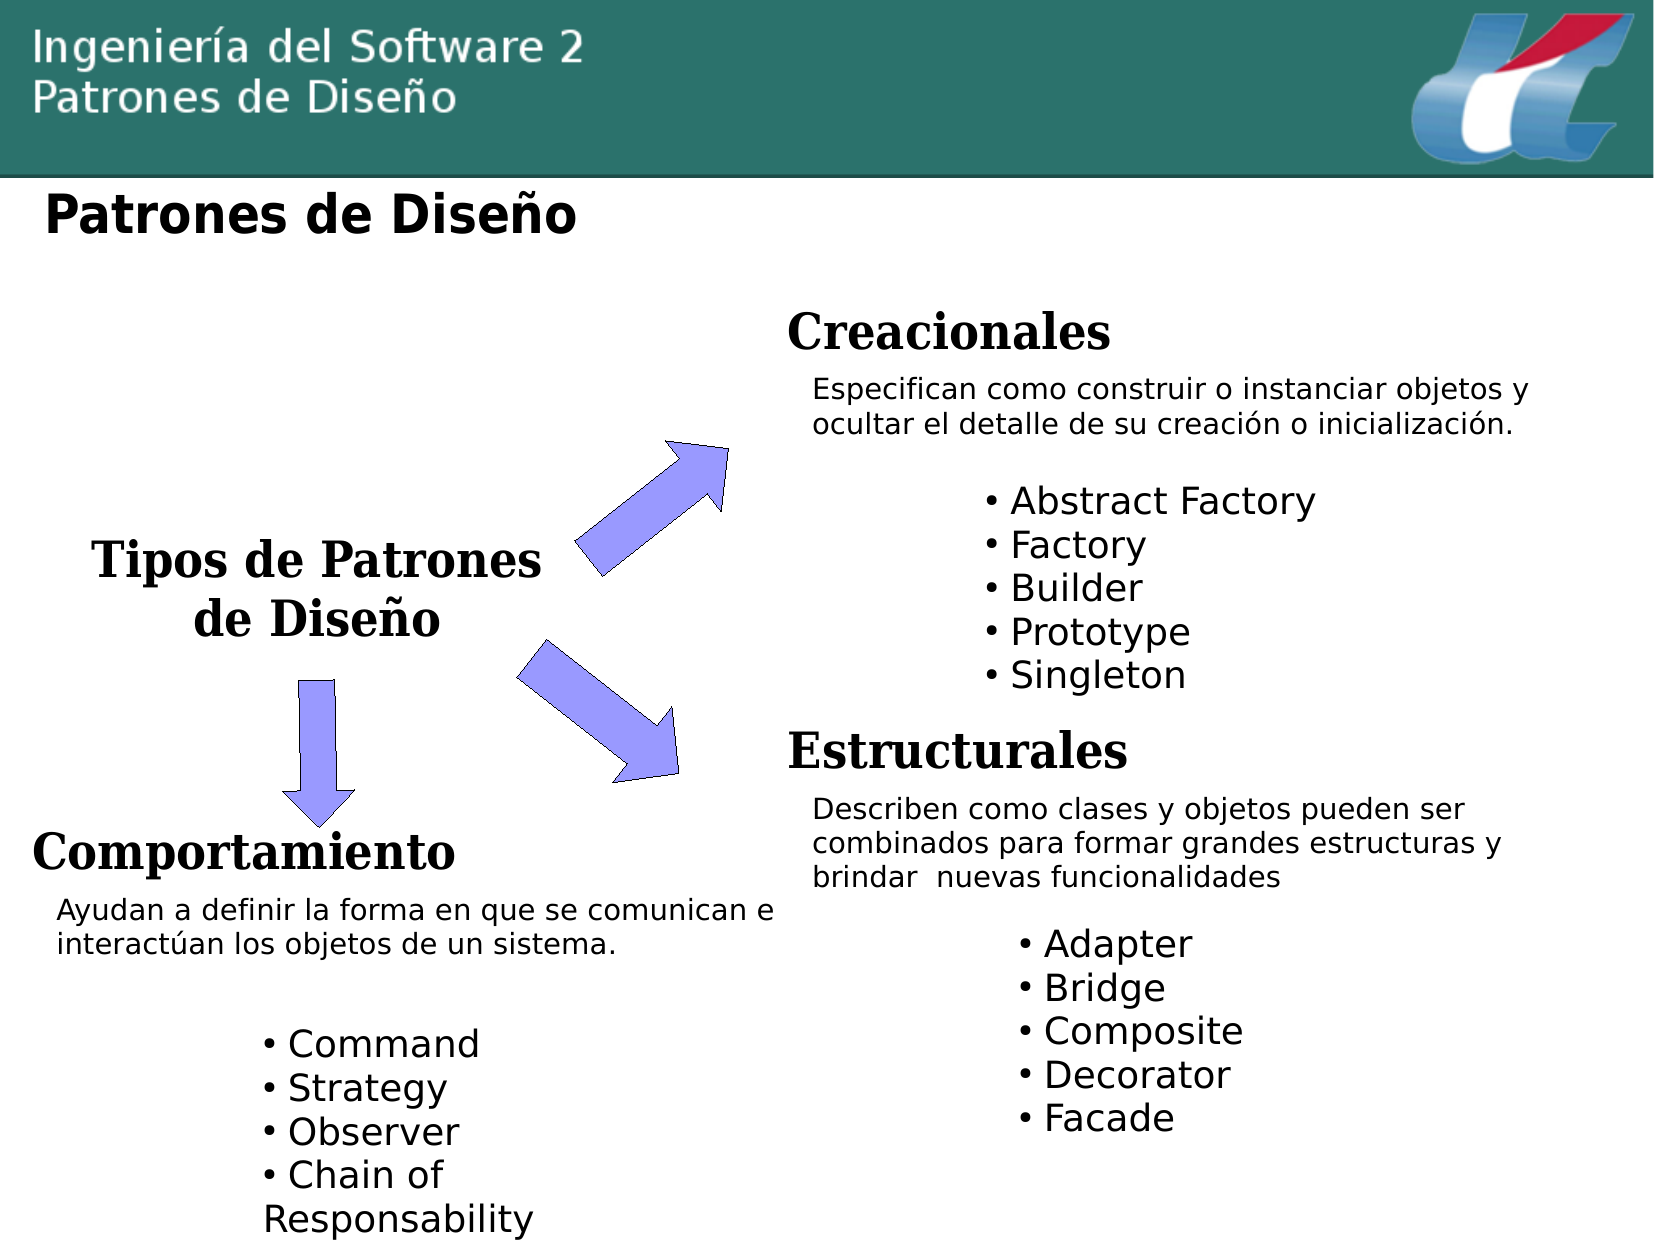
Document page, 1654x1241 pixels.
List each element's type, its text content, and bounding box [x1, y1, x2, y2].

text_box Abstract Factory Factory Builder Prototype Singleton [970, 472, 1359, 705]
text_box Patrones de Diseño [29, 178, 1625, 255]
text_box Describen como clases y objetos pueden ser combinados para formar grandes estructuras y brindar nuevas funcionalidades [797, 784, 1625, 903]
text_box [516, 639, 679, 783]
text_box Creacionales [773, 295, 1157, 369]
text_box Command Strategy Observer Chain of Responsability [248, 1015, 591, 1241]
text_box Ayudan a definir la forma en que se comunican e interactúan los objetos de un sistema. [41, 885, 869, 969]
text_box Tipos de Patrones de Diseño [44, 523, 591, 656]
picture [0, 0, 1654, 178]
text_box Especifican como construir o instanciar objetos y ocultar el detalle de su creación o inicialización. [797, 365, 1625, 449]
text_box [574, 440, 729, 577]
text_box Adapter Bridge Composite Decorator Facade [1003, 915, 1264, 1148]
text_box Estructurales [773, 714, 1157, 789]
text_box Comportamiento [17, 815, 473, 889]
text_box [282, 679, 355, 828]
